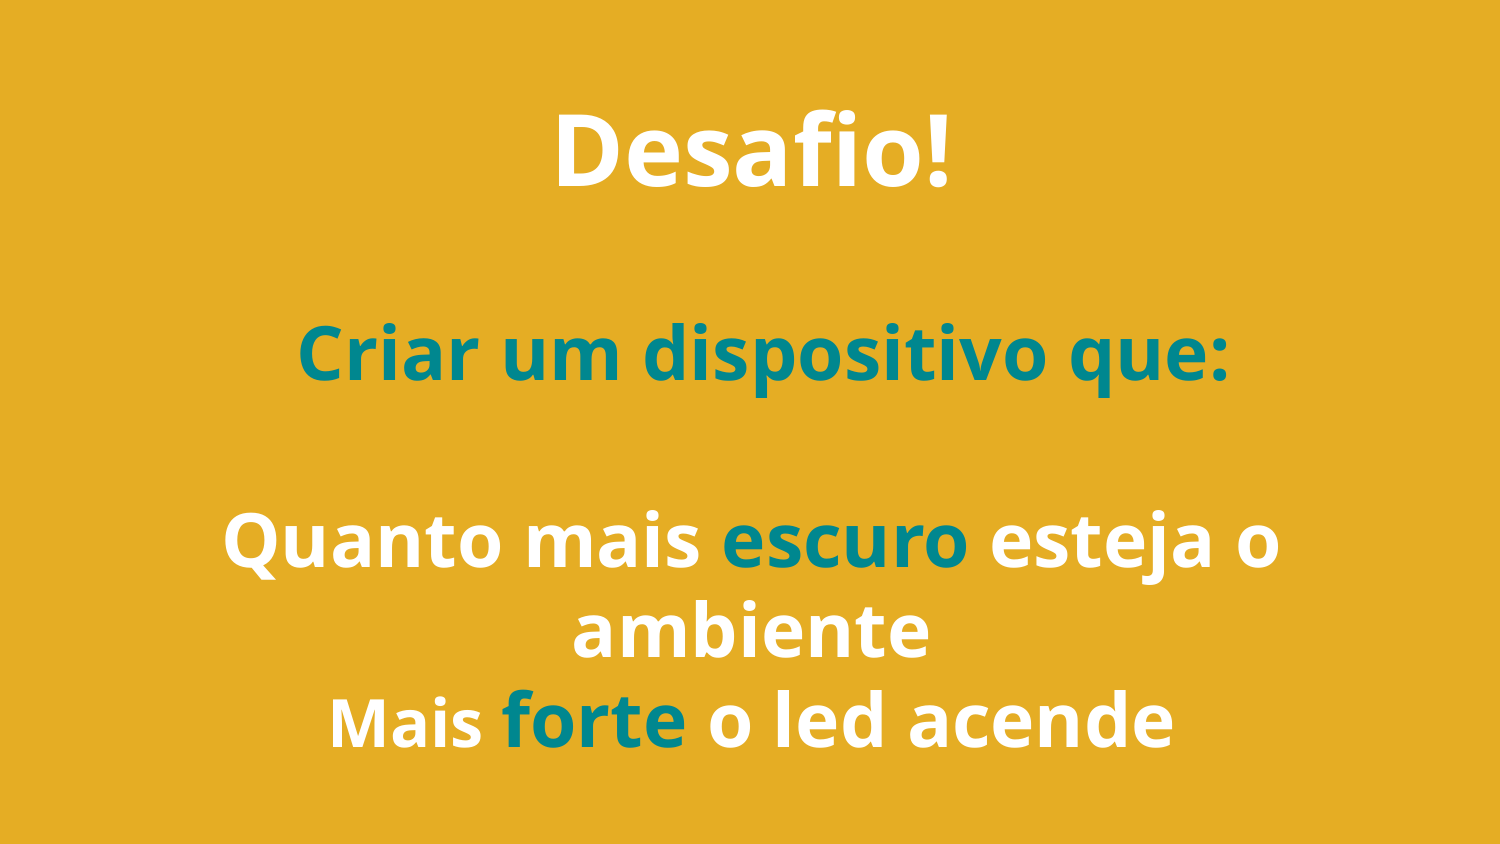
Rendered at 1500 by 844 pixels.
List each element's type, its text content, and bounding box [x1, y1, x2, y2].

title Criar um dispositivo que: [89, 289, 1439, 435]
title Desafio! [77, 71, 1427, 198]
title Quanto mais escuro esteja o ambiente Mais forte o led acende [77, 477, 1427, 688]
